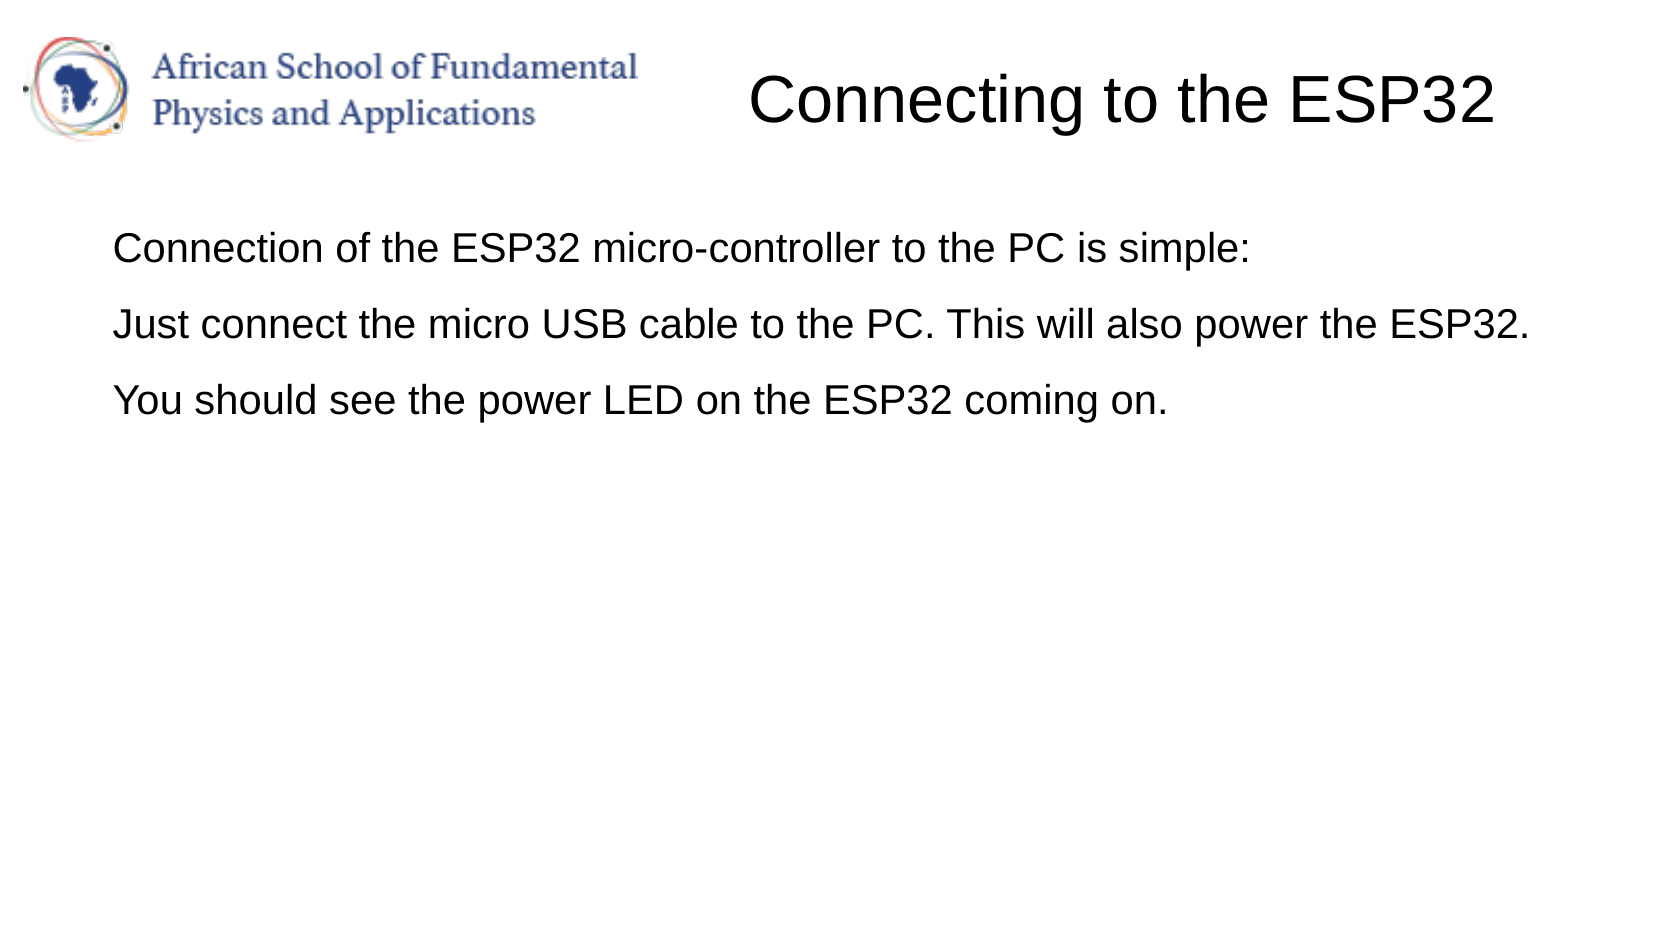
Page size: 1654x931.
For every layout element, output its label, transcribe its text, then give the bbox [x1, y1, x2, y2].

list Connection of the ESP32 micro-controller to the PC is simple: Just connect the micro USB cable to the PC. This will also power the ESP32. You should see the power LED on the ESP32 coming on. [112, 225, 1601, 765]
picture [23, 37, 635, 142]
title Connecting to the ESP32 [635, 21, 1610, 177]
